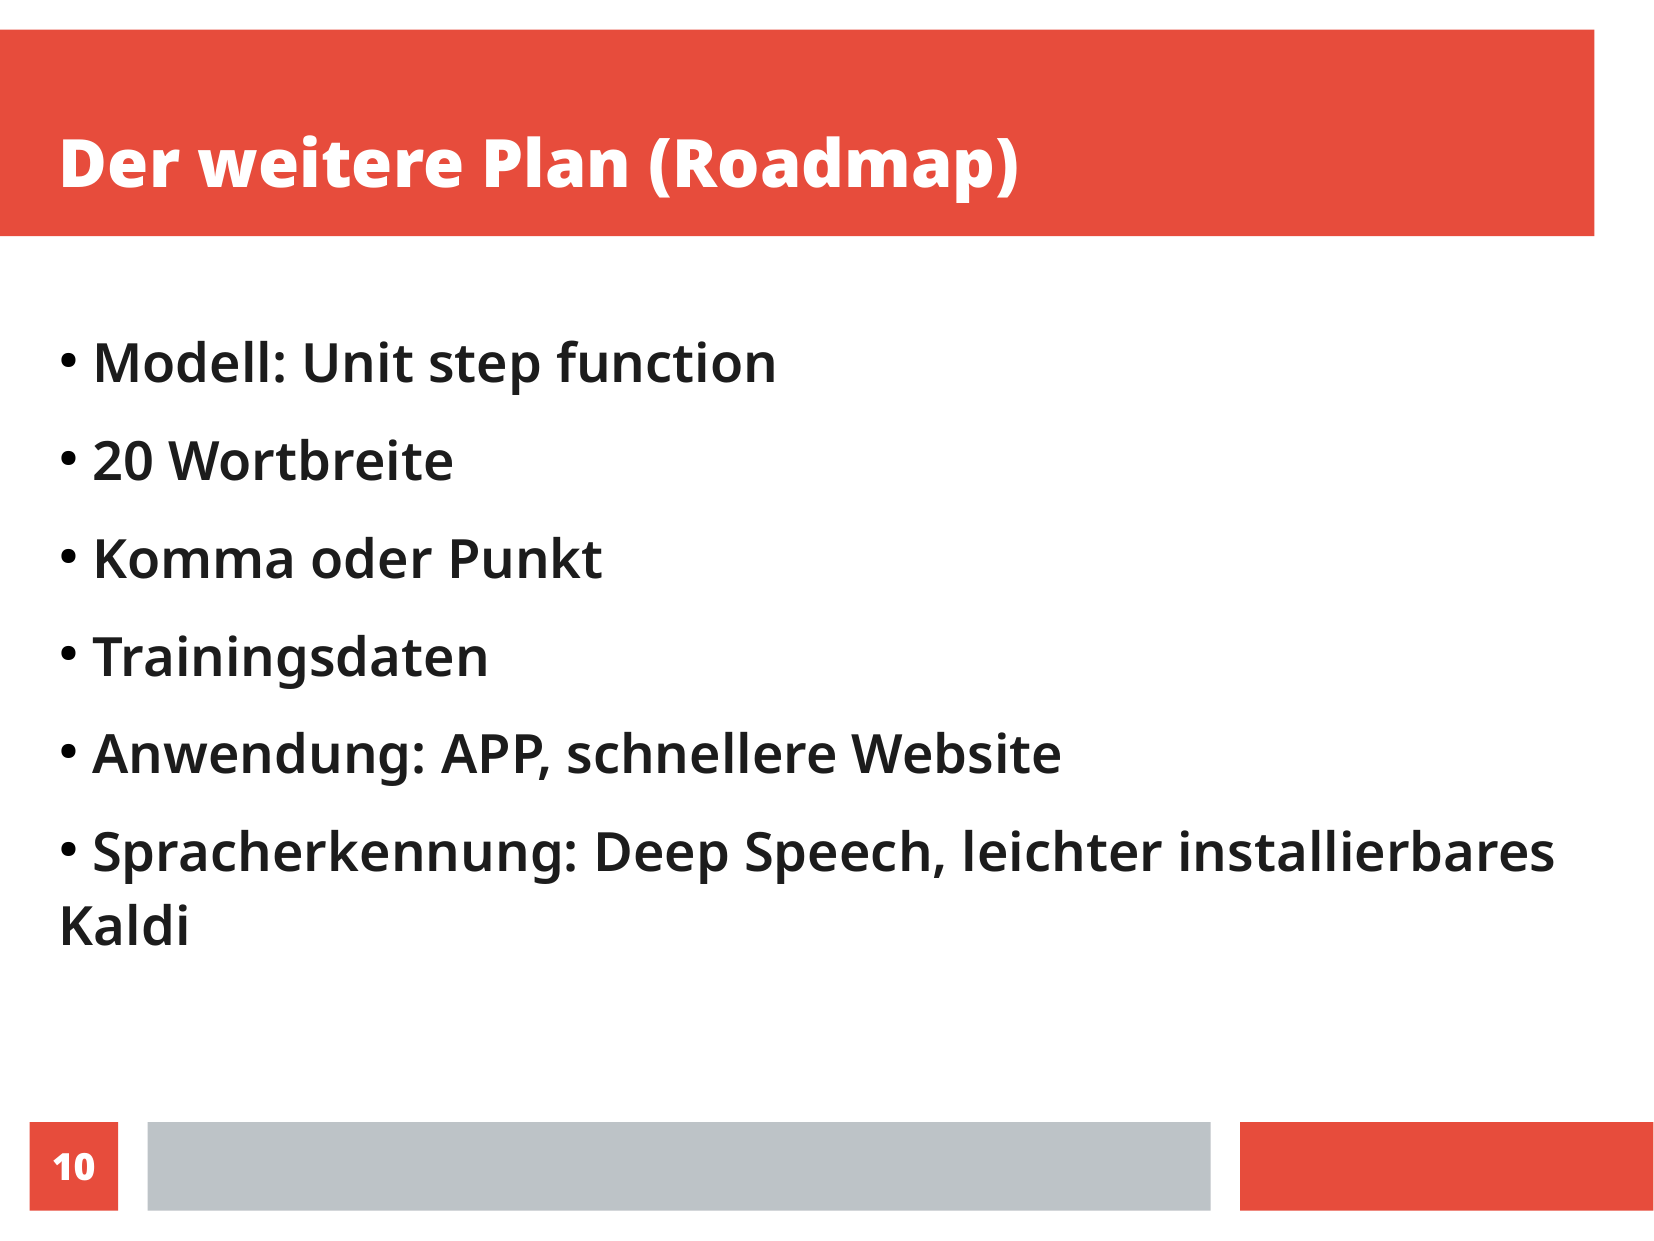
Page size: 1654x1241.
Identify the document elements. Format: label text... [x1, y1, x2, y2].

list Modell: Unit step function 20 Wortbreite Komma oder Punkt Trainingsdaten Anwendung: APP, schnellere Website Spracherkennung: Deep Speech, leichter installierbares Kaldi [59, 324, 1565, 1093]
title Der weitere Plan (Roadmap) [59, 59, 1595, 207]
